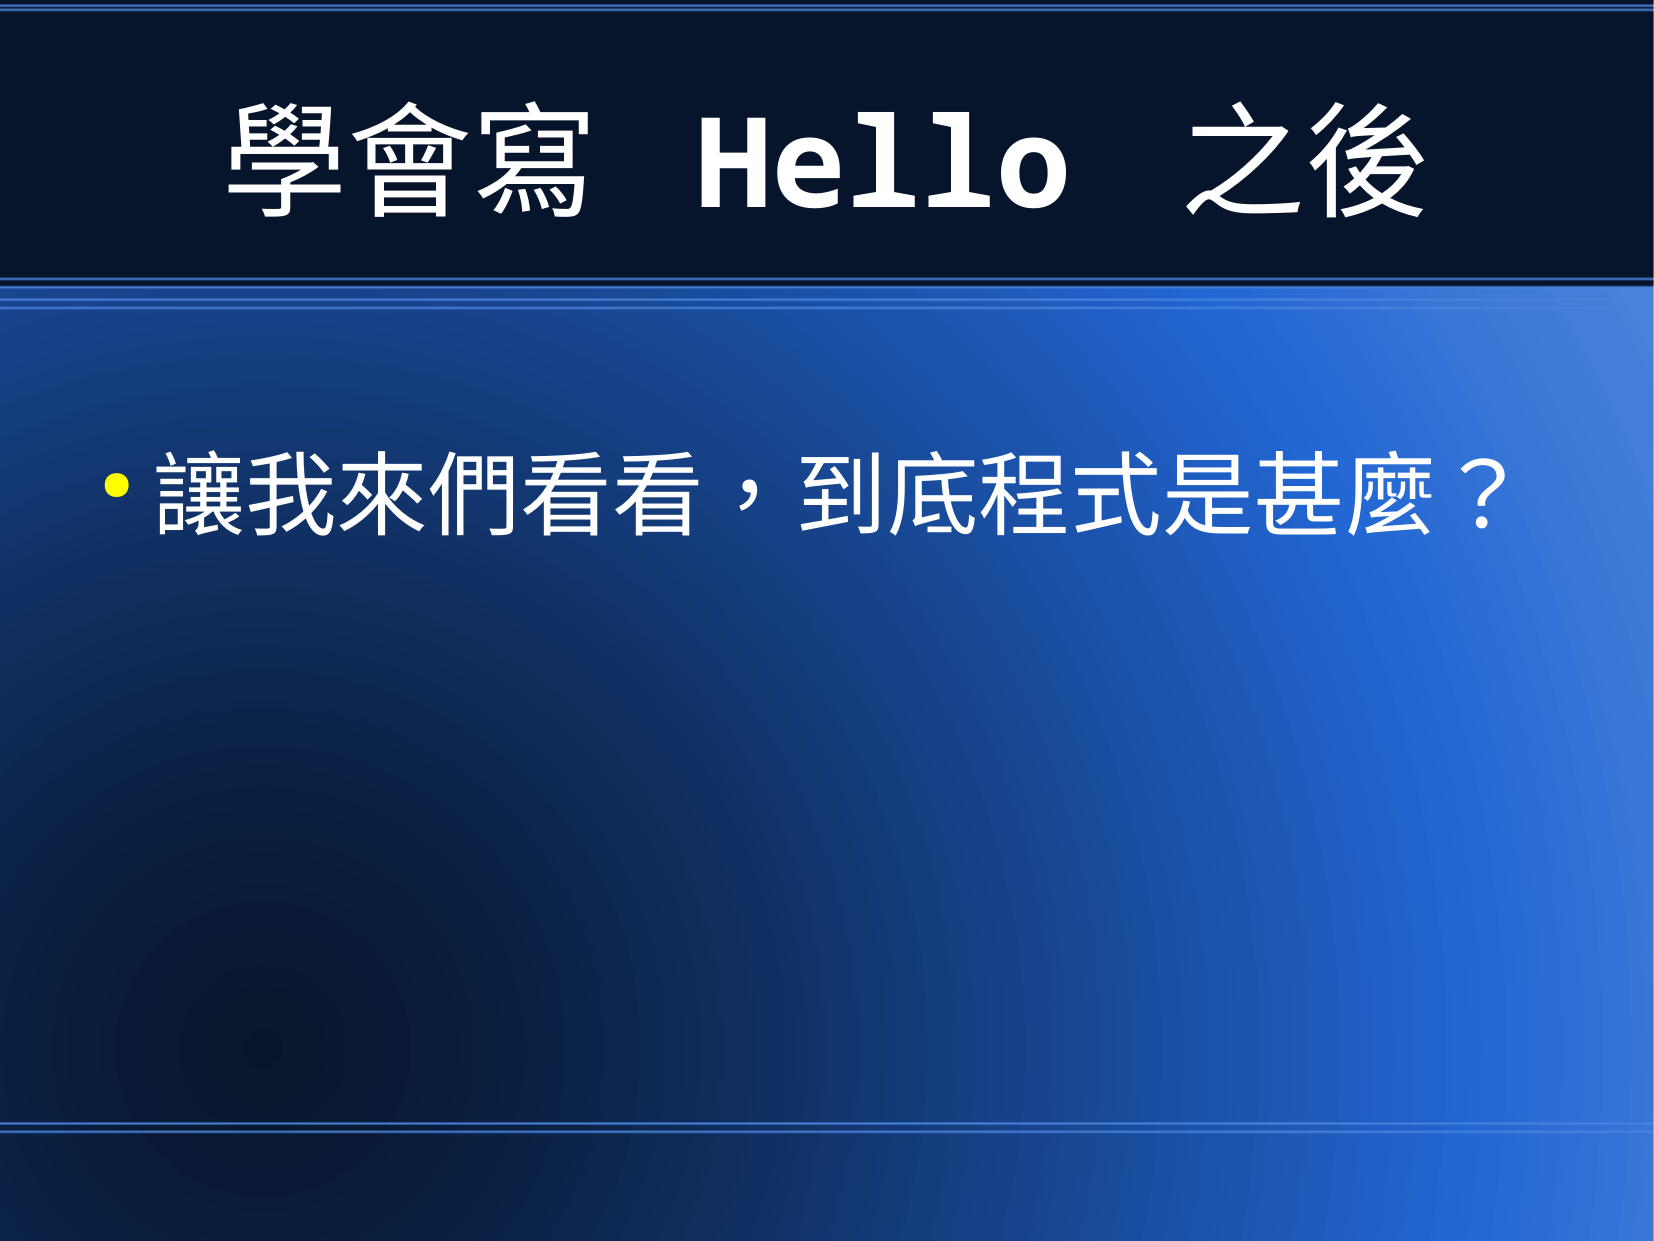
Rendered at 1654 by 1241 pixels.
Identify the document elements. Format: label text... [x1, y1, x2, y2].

picture [0, 0, 1654, 1241]
title 學會寫 Hello 之後 [82, 49, 1571, 257]
list 讓我來們看看，到底程式是甚麼？ [82, 355, 1571, 1241]
